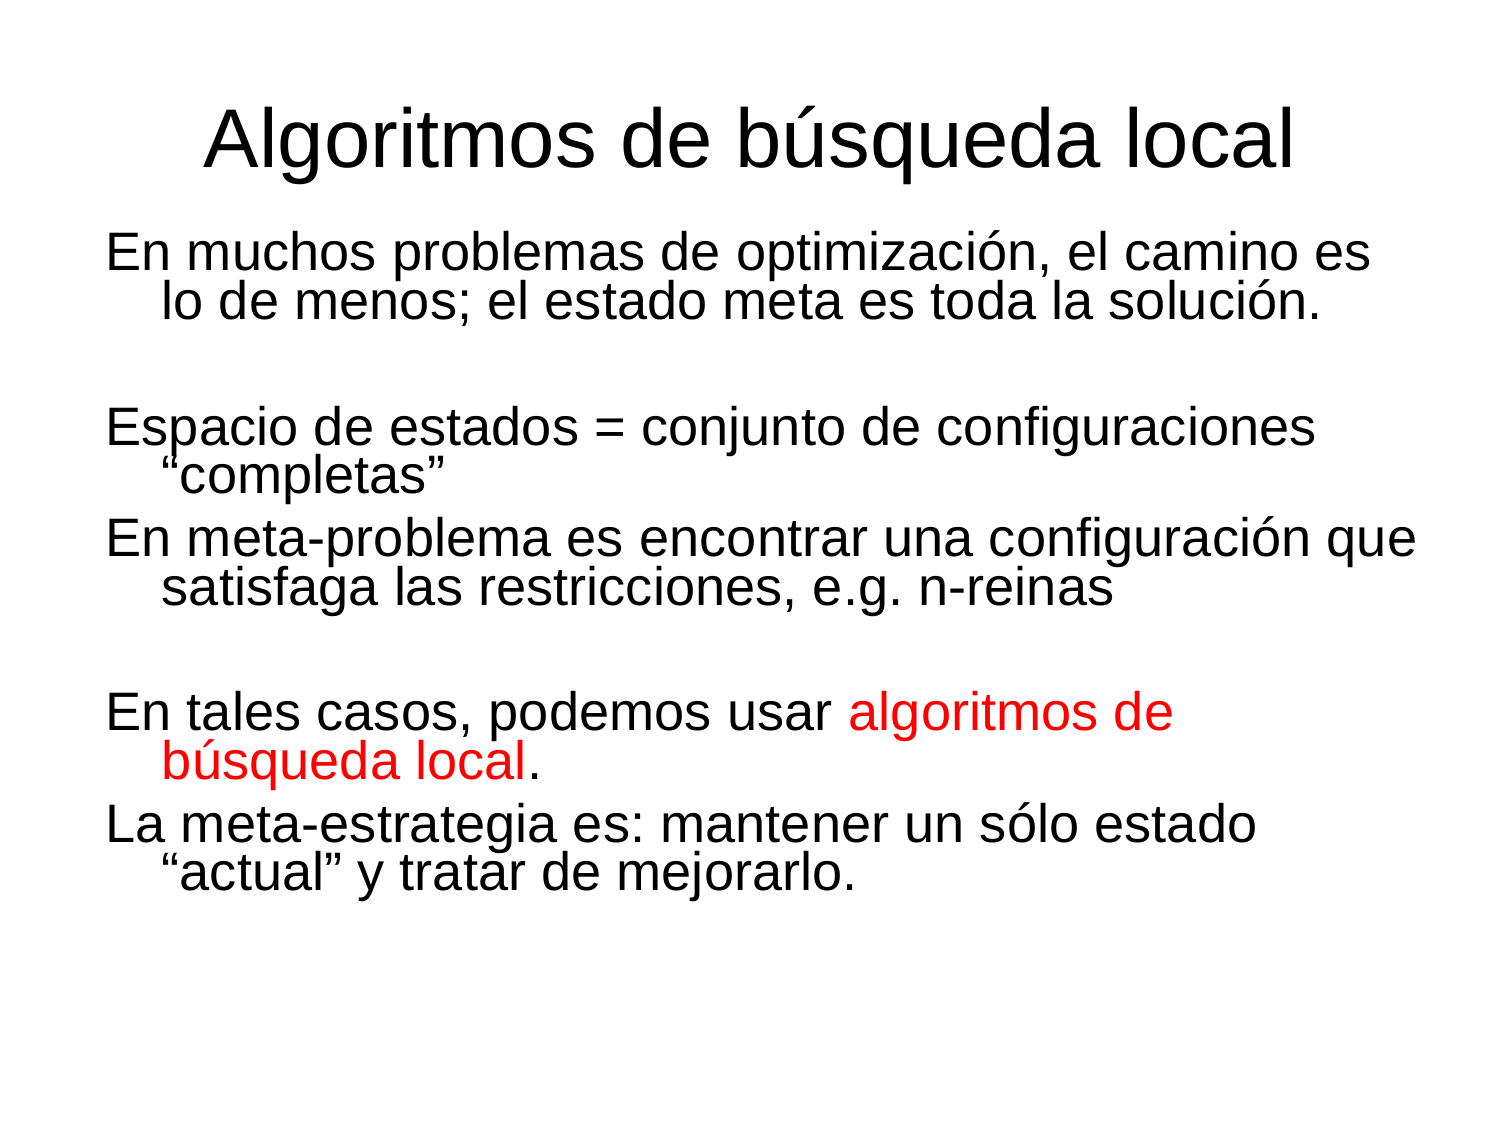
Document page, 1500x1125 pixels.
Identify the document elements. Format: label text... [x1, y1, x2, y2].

title Algoritmos de búsqueda local [75, 45, 1426, 233]
list En muchos problemas de optimización, el camino es lo de menos; el estado meta es toda la solución. Espacio de estados = conjunto de configuraciones “completas” En meta-problema es encontrar una configuración que satisfaga las restricciones, e.g. n-reinas En tales casos, podemos usar algoritmos de búsqueda local. La meta-estrategia es: mantener un sólo estado “actual” y tratar de mejorarlo. [90, 224, 1441, 1045]
